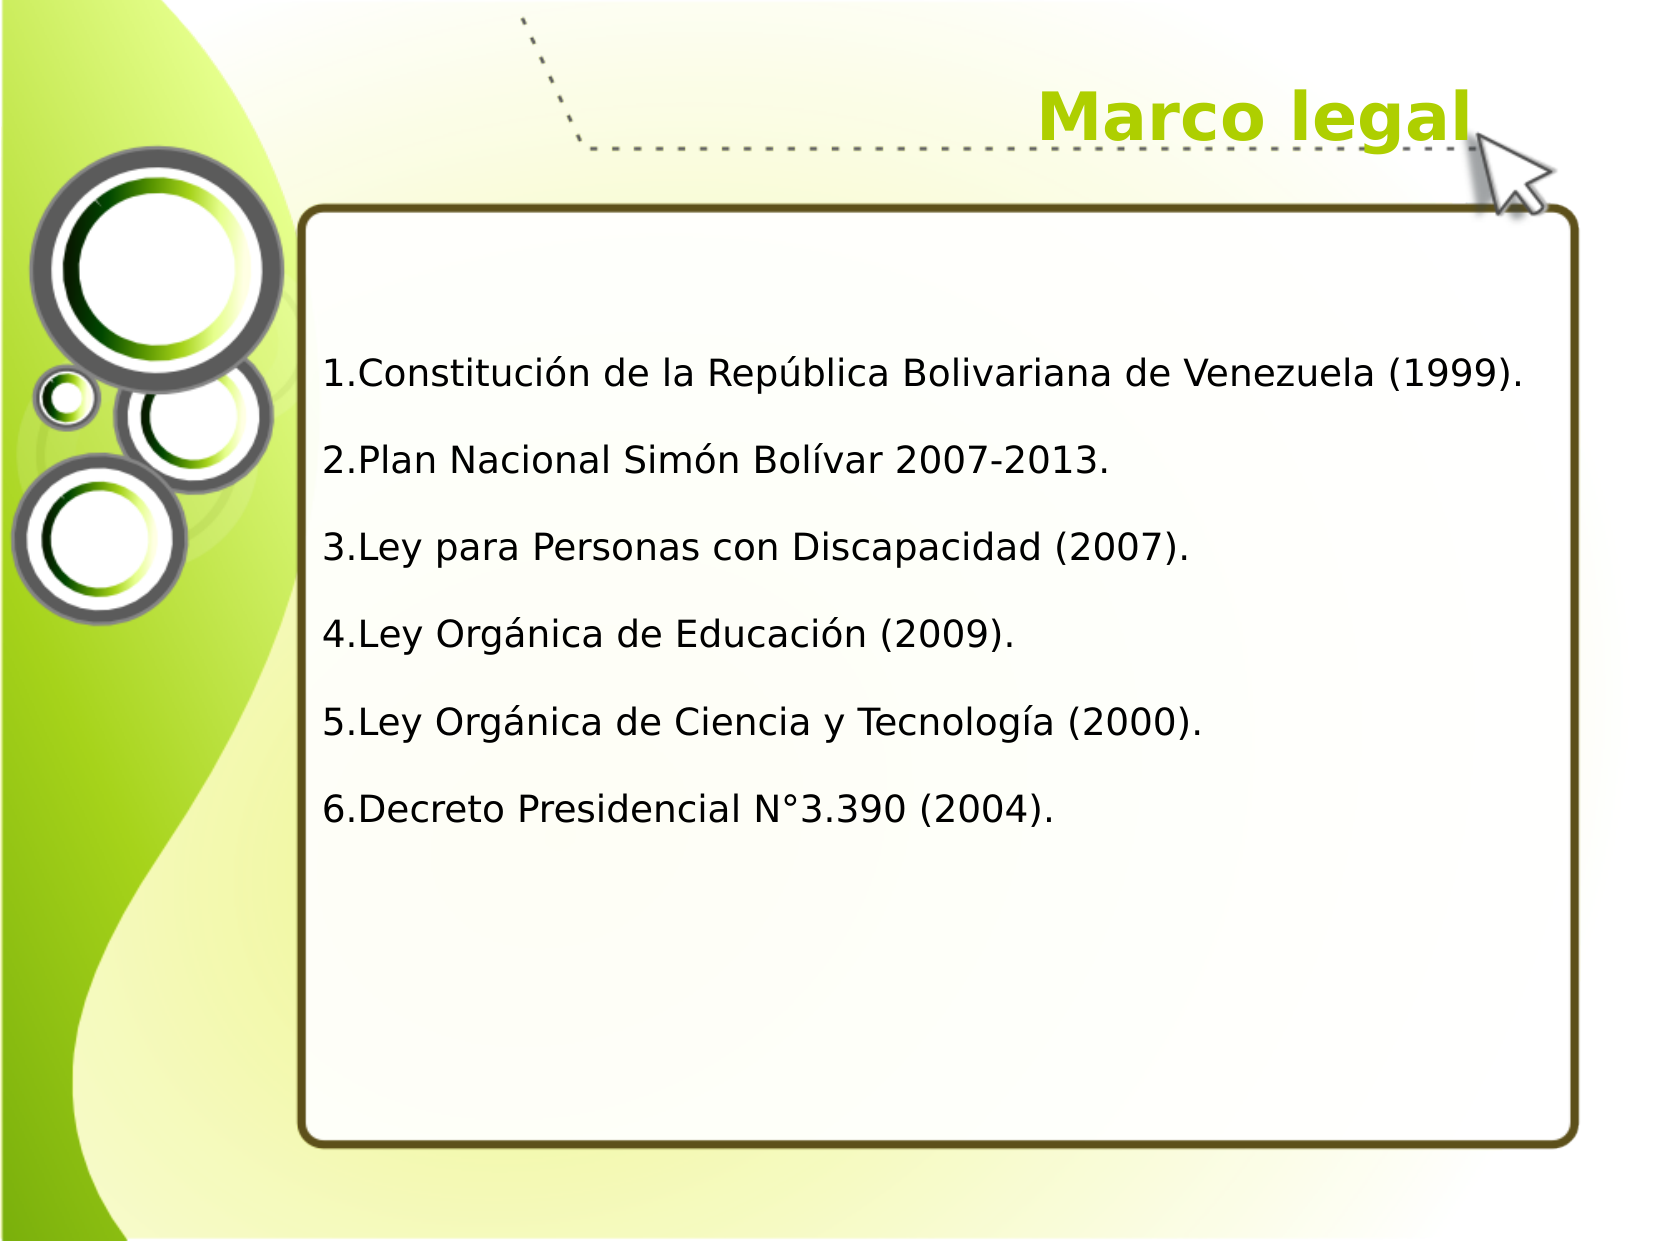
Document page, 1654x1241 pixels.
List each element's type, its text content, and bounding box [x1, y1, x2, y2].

text_box Constitución de la República Bolivariana de Venezuela (1999). Plan Nacional Simón Bolívar 2007-2013. Ley para Personas con Discapacidad (2007). Ley Orgánica de Educación (2009). Ley Orgánica de Ciencia y Tecnología (2000). Decreto Presidencial N°3.390 (2004). [307, 301, 1560, 795]
picture [0, 0, 1654, 1241]
text_box Marco legal [874, 70, 1489, 164]
